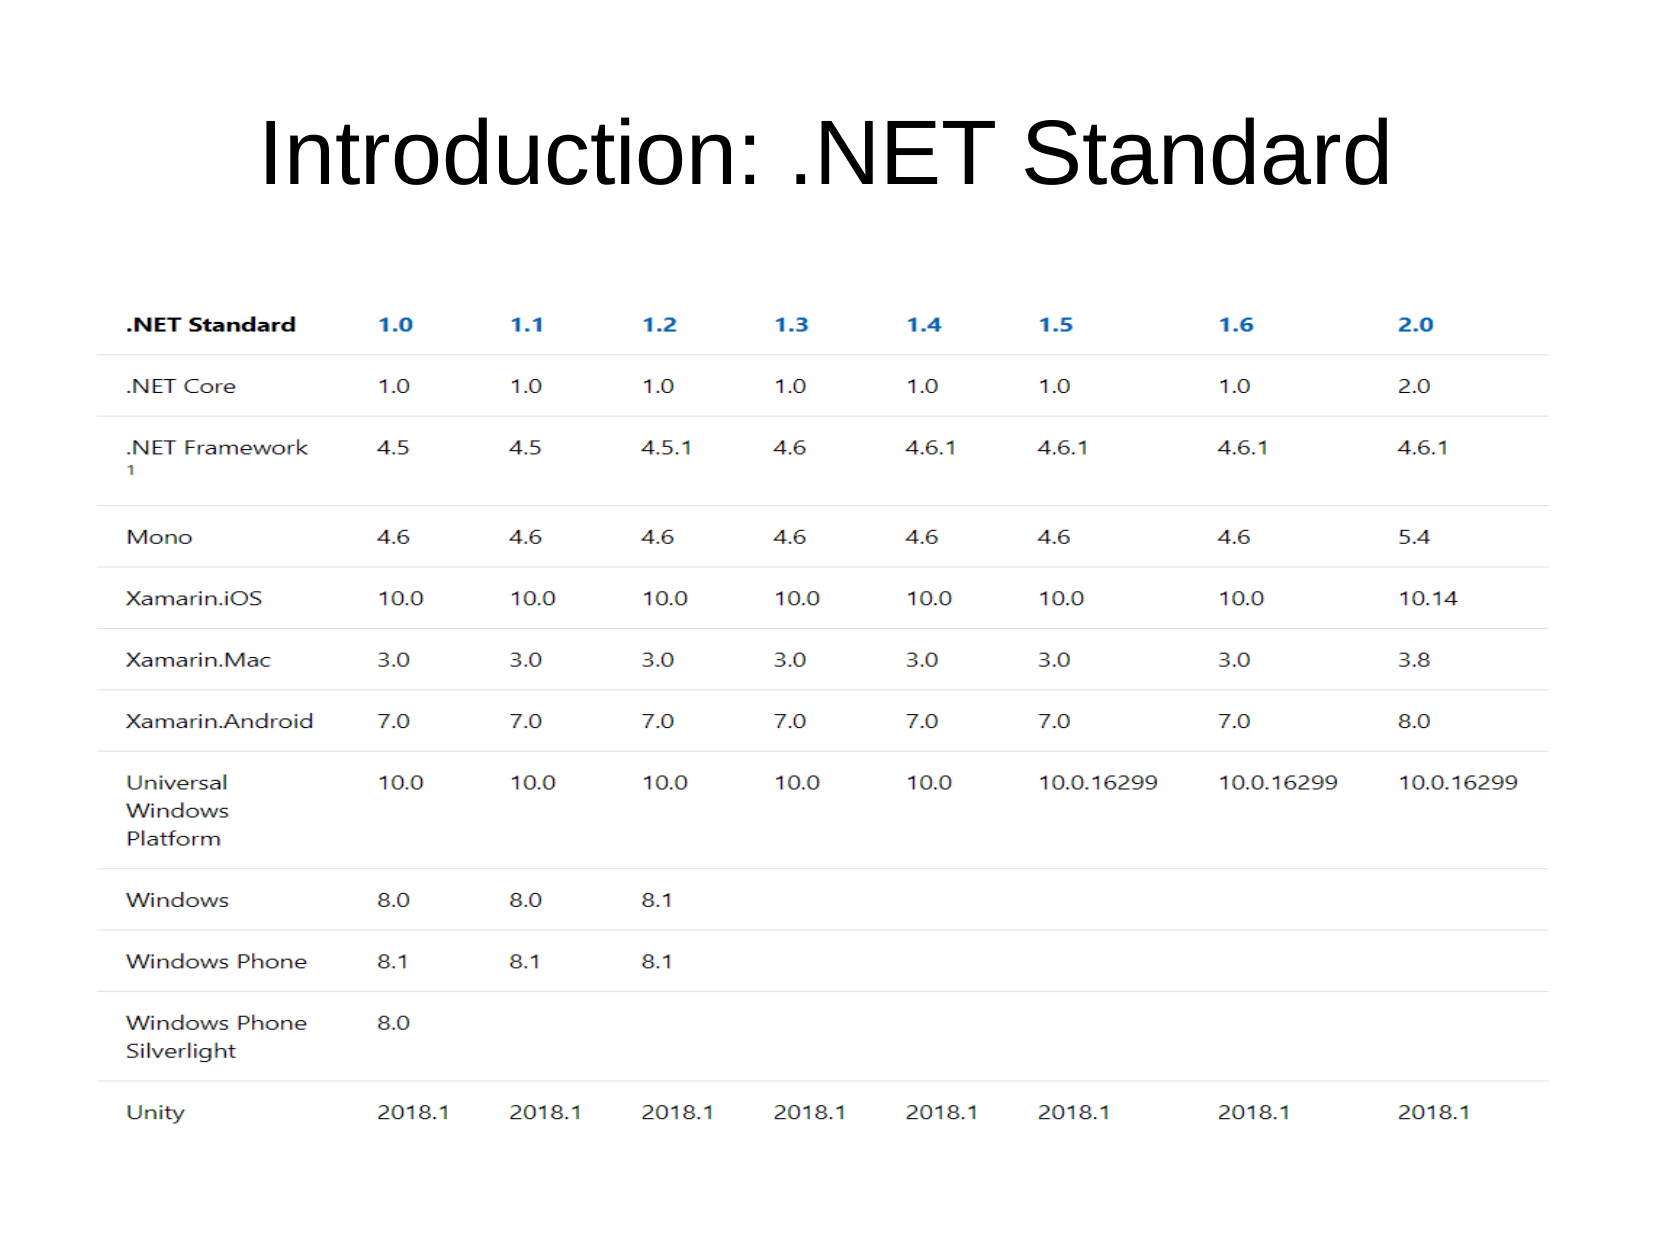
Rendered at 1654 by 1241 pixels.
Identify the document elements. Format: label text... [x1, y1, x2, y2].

title Introduction: .NET Standard [82, 49, 1571, 257]
picture [87, 295, 1565, 1145]
